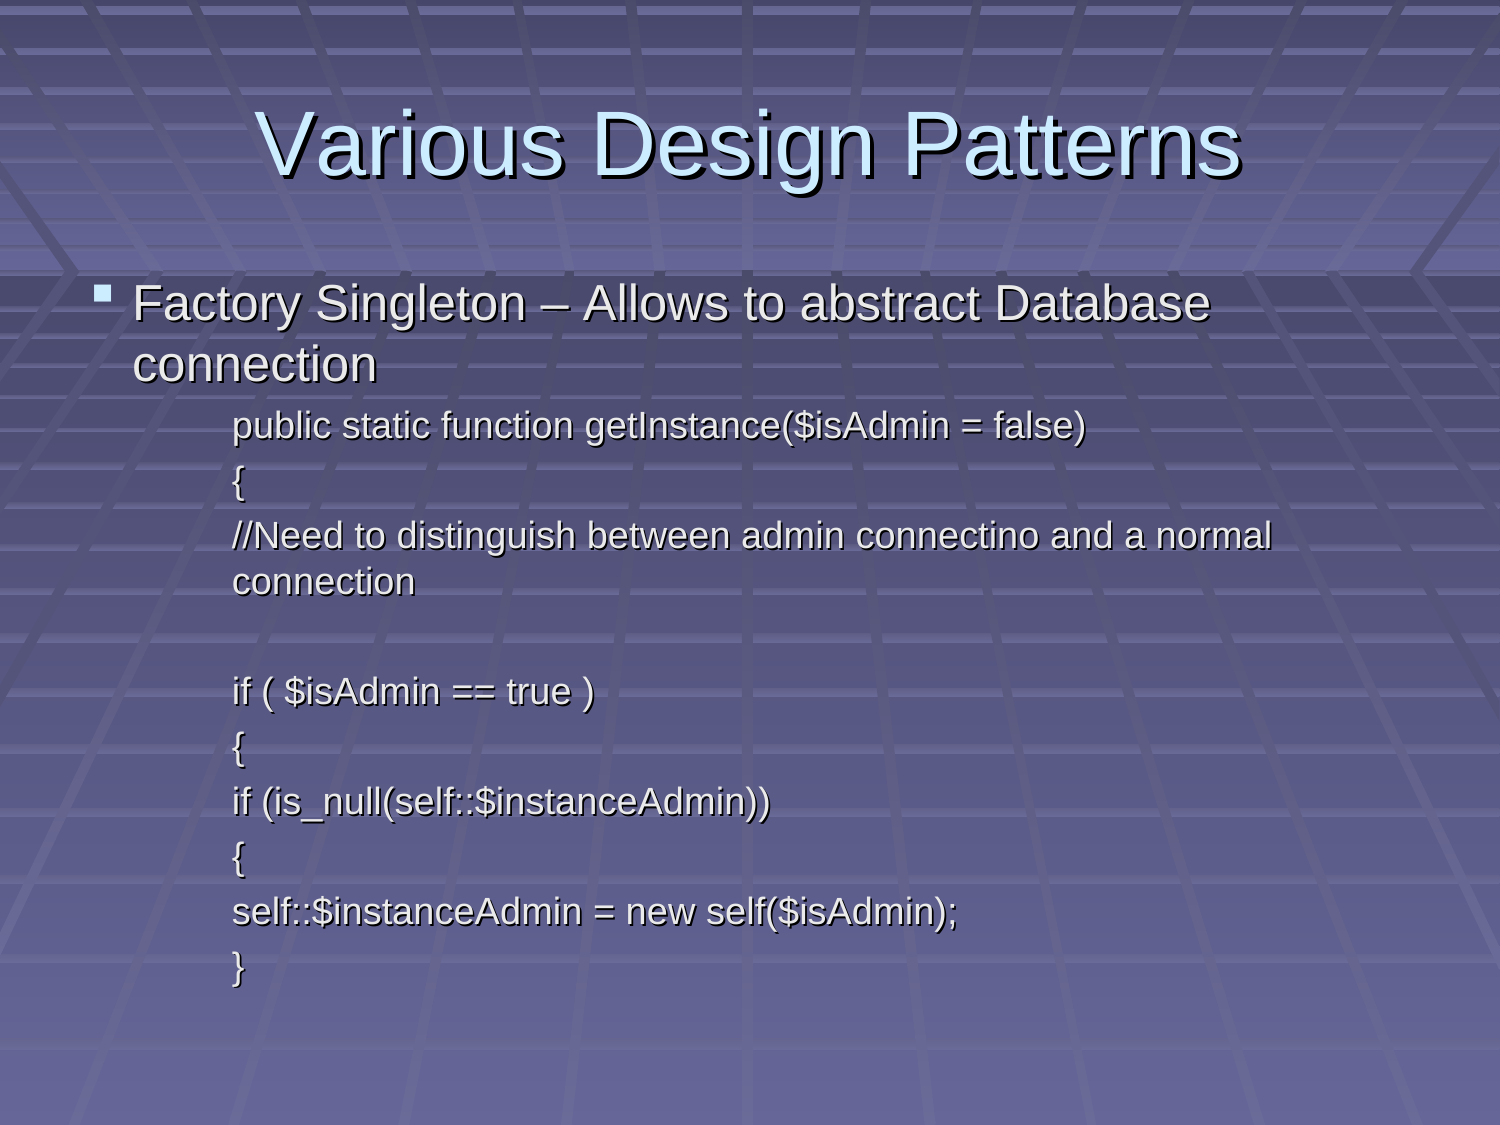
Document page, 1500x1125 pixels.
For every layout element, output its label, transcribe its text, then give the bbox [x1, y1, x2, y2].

title Various Design Patterns [74, 44, 1425, 233]
list Factory Singleton – Allows to abstract Database connection public static function getInstance($isAdmin = false) { //Need to distinguish between admin connectino and a normal connection if ( $isAdmin == true ) { if (is_null(self::$instanceAdmin)) { self::$instanceAdmin = new self($isAdmin); } [74, 262, 1425, 1000]
